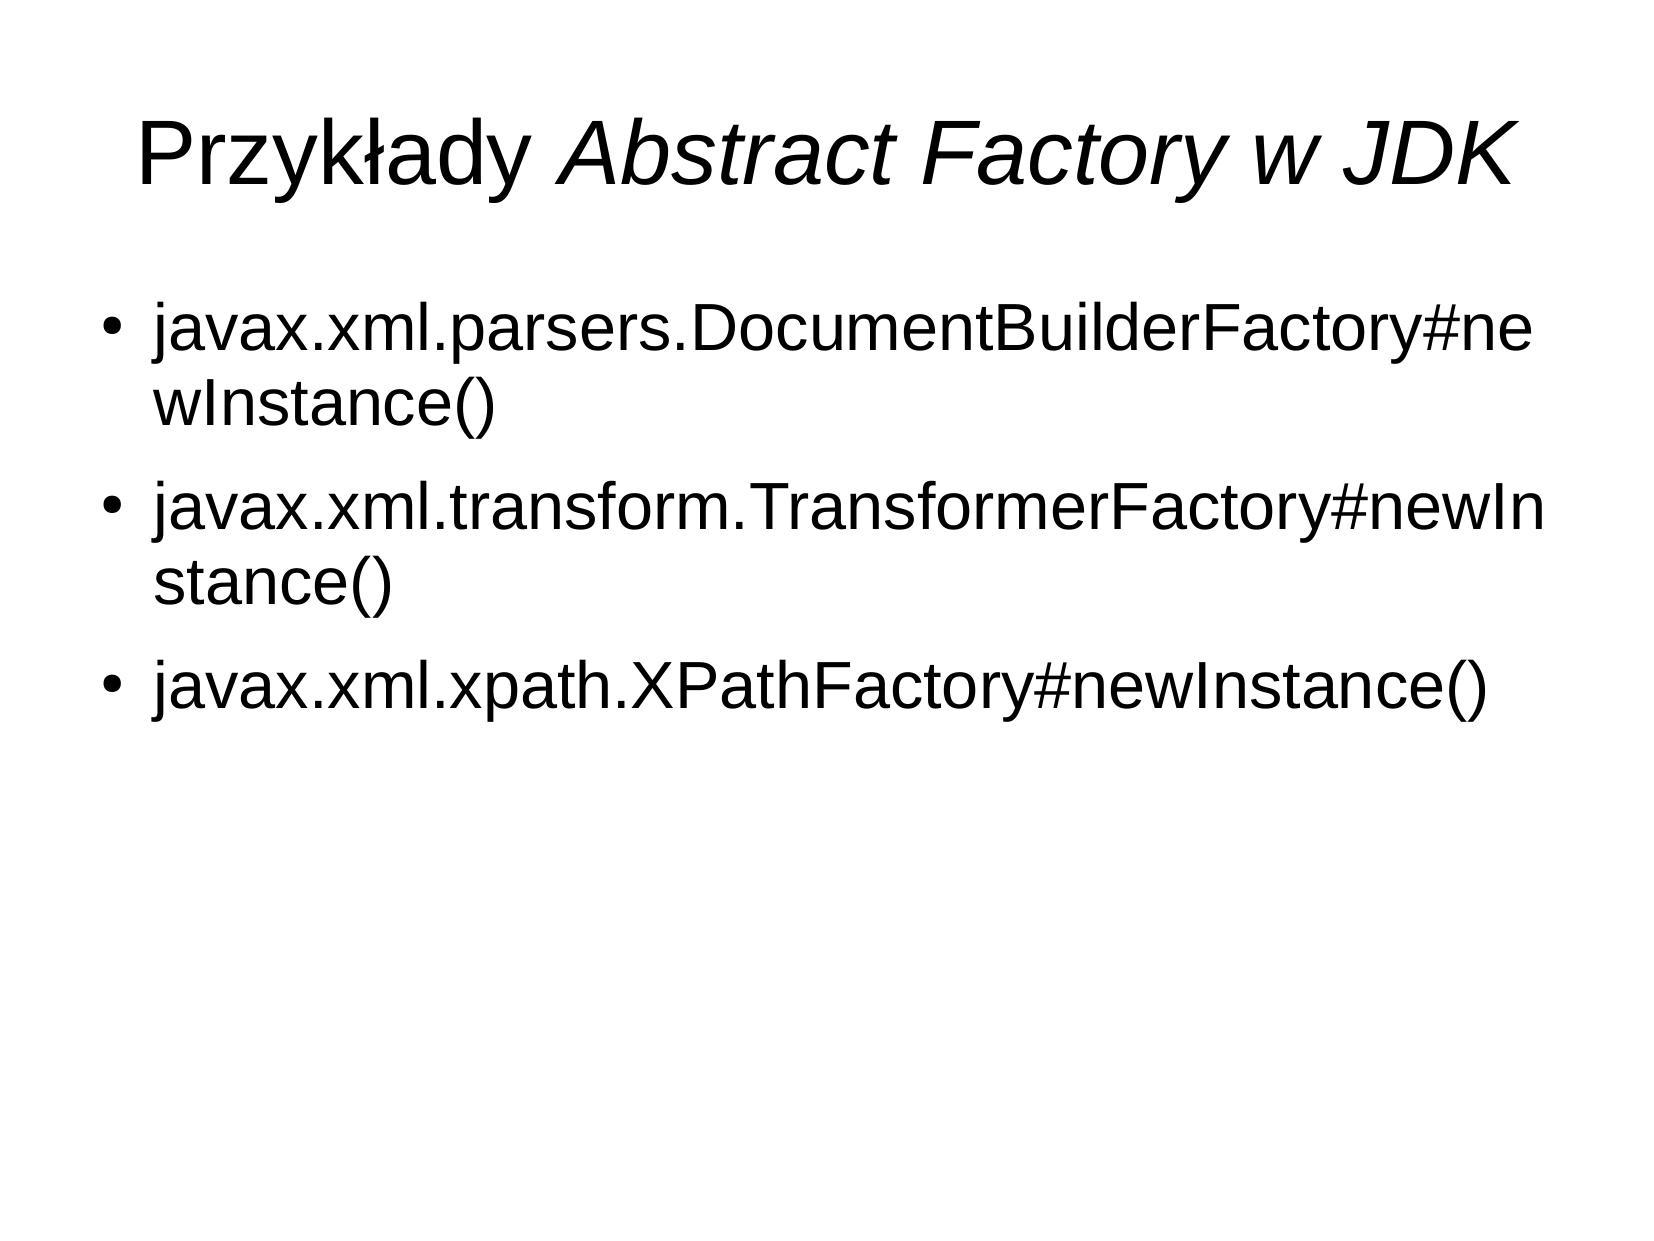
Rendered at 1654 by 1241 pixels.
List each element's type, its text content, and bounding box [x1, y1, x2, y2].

list javax.xml.parsers.DocumentBuilderFactory#newInstance() javax.xml.transform.TransformerFactory#newInstance() javax.xml.xpath.XPathFactory#newInstance() [82, 290, 1571, 1010]
title Przykłady Abstract Factory w JDK [82, 49, 1571, 257]
